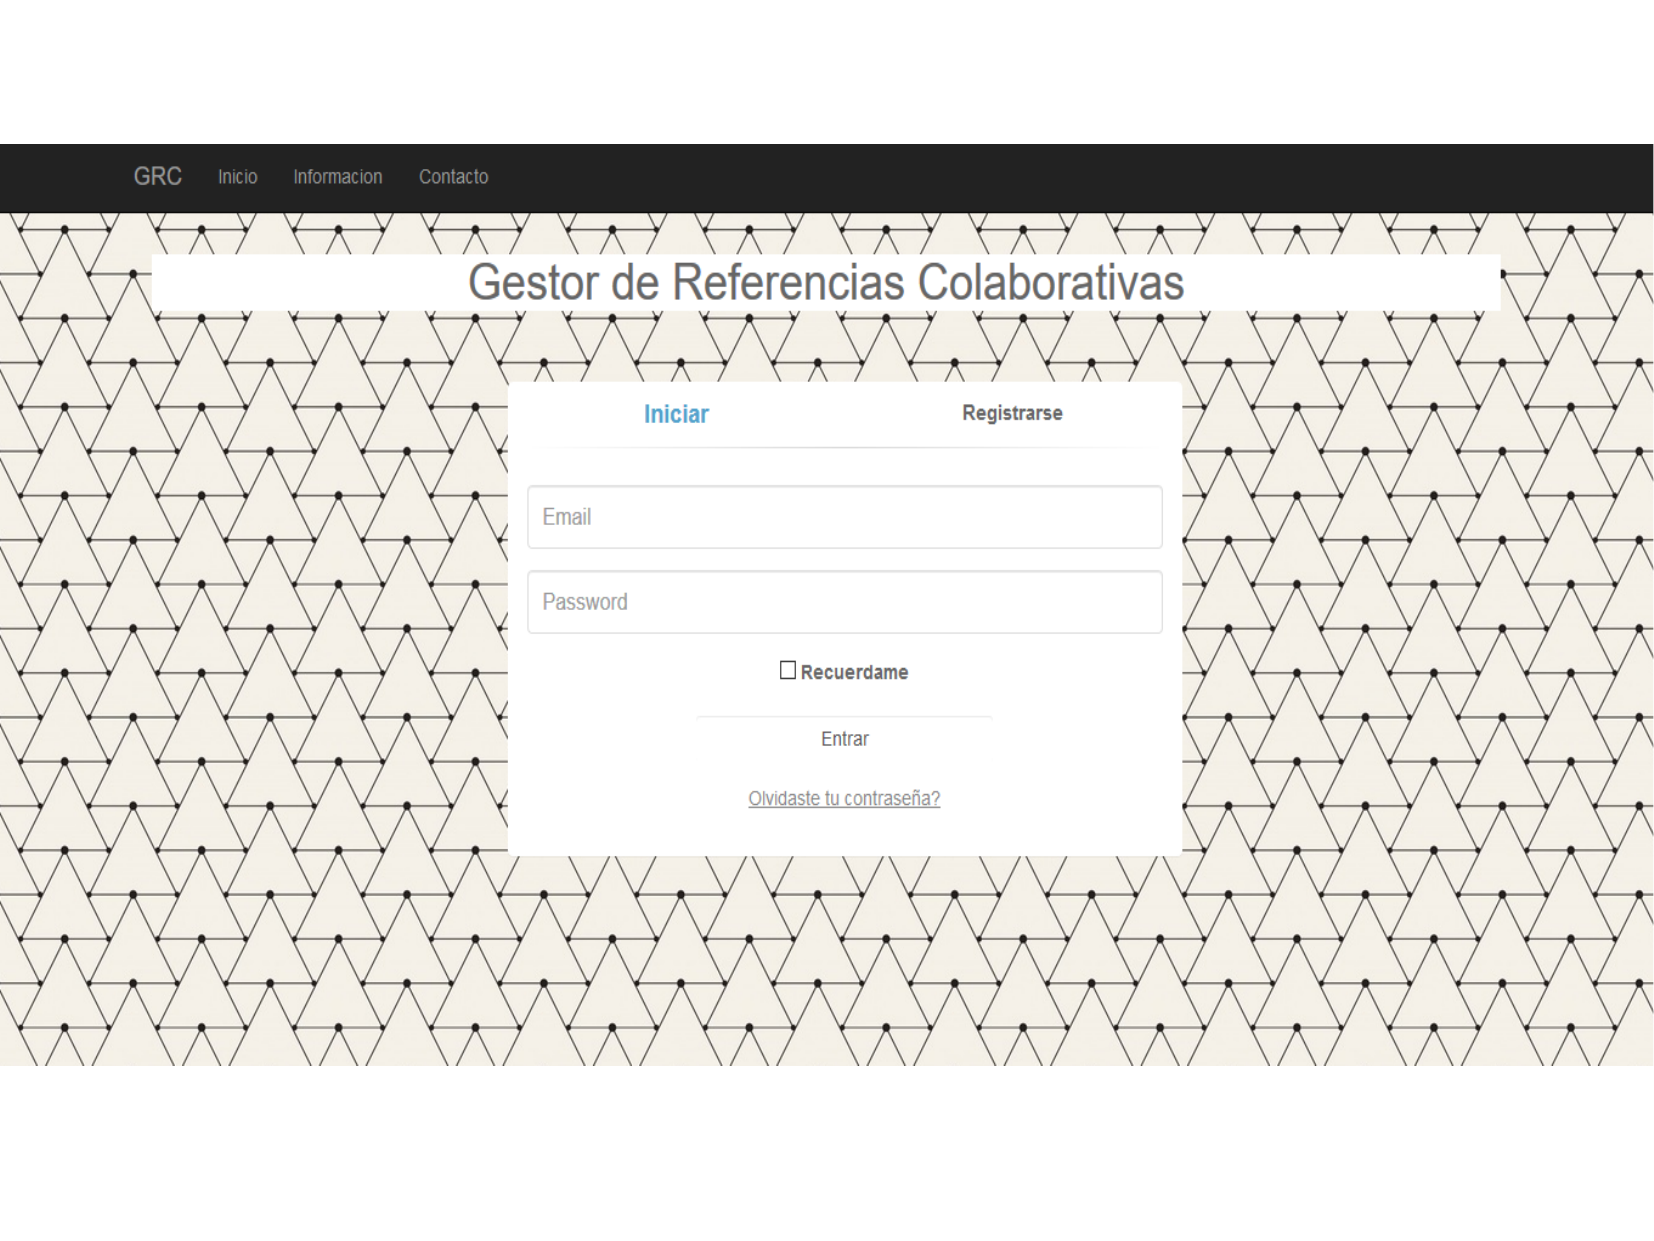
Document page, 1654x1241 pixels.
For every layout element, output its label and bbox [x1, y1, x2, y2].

picture [0, 144, 1654, 1066]
